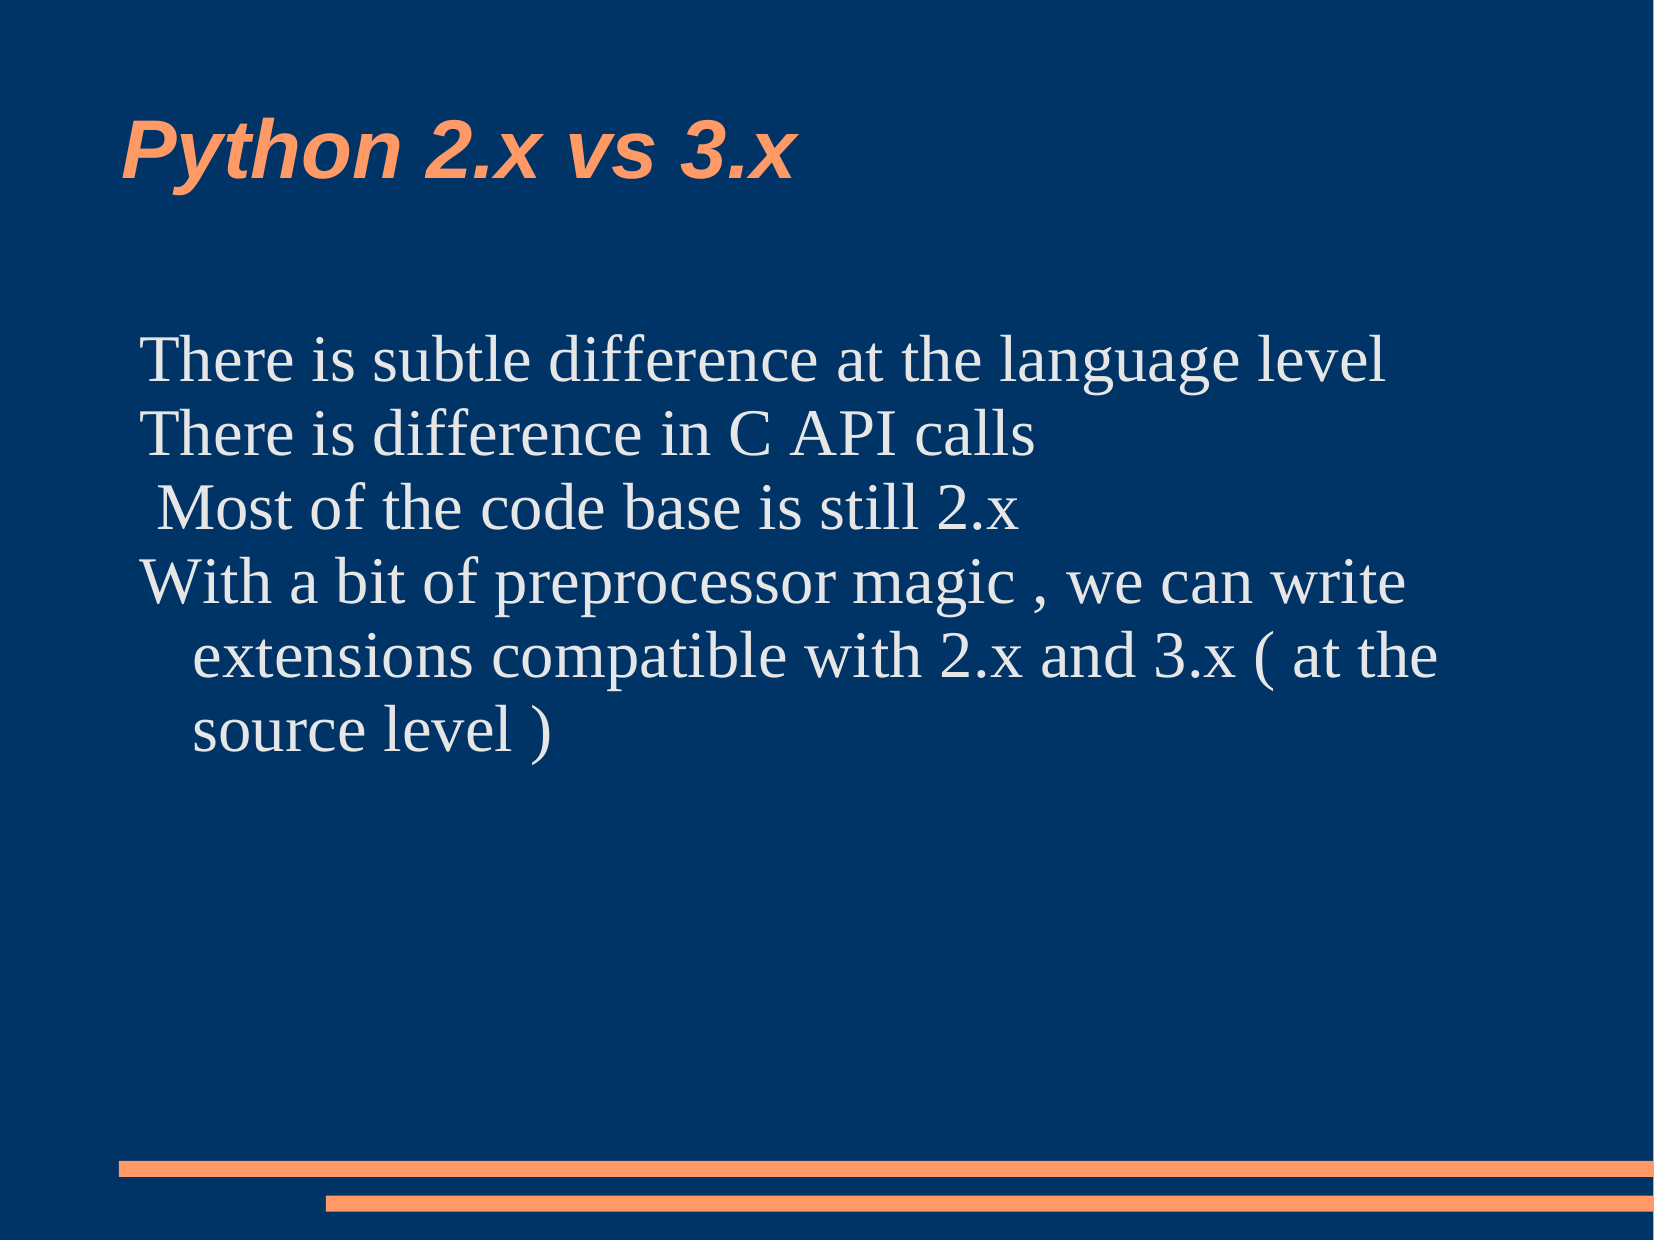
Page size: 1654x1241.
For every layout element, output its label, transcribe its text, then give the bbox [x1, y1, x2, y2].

list There is subtle difference at the language level There is difference in C API calls Most of the code base is still 2.x With a bit of preprocessor magic , we can write extensions compatible with 2.x and 3.x ( at the source level ) [121, 322, 1561, 1133]
title Python 2.x vs 3.x [121, 46, 1534, 254]
